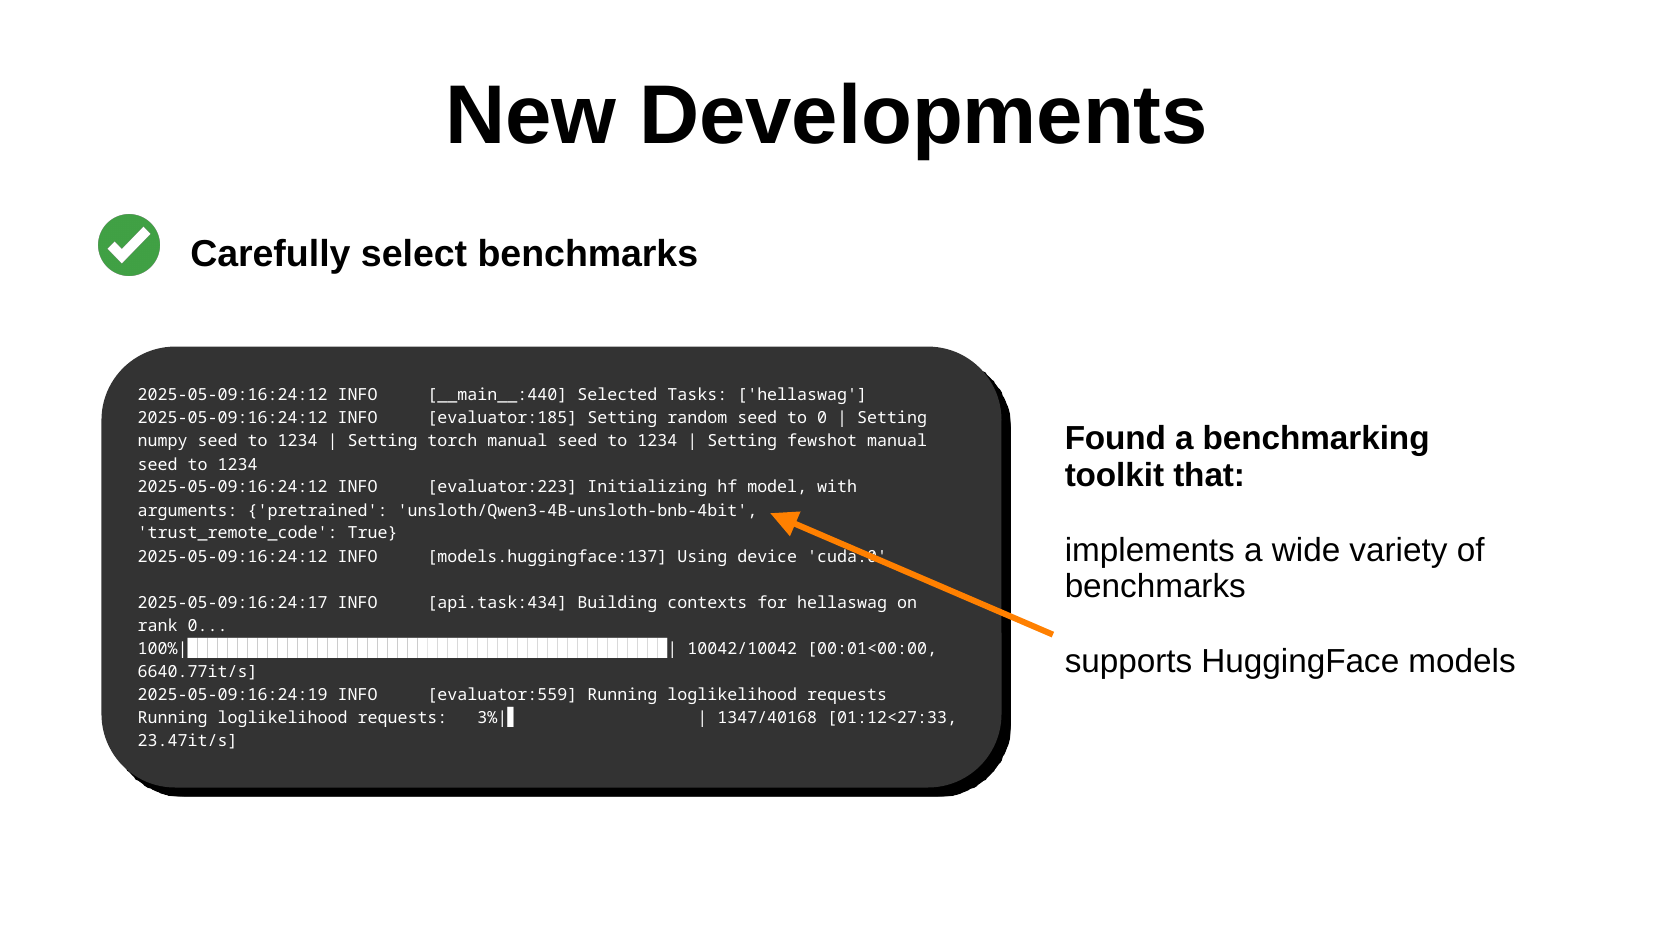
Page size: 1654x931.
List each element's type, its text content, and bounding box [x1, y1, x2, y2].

text_box Found a benchmarking toolkit that: implements a wide variety of benchmarks supports HuggingFace models [1050, 412, 1613, 760]
title New Developments [82, 37, 1571, 193]
picture [96, 212, 162, 278]
text_box Carefully select benchmarks [175, 225, 751, 278]
text_box 2025-05-09:16:24:12 INFO [__main__:440] Selected Tasks: ['hellaswag'] 2025-05-09:16:24:12 INFO [evaluator:185] Setting random seed to 0 | Setting numpy seed to 1234 | Setting torch manual seed to 1234 | Setting fewshot manual seed to 1234 2025-05-09:16:24:12 INFO [evaluator:223] Initializing hf model, with arguments: {'pretrained': 'unsloth/Qwen3-4B-unsloth-bnb-4bit', 'trust_remote_code': True} 2025-05-09:16:24:12 INFO [models.huggingface:137] Using device 'cuda:0' 2025-05-09:16:24:17 INFO [api.task:434] Building contexts for hellaswag on rank 0... 100%|████████████████████████████████████████████████| 10042/10042 [00:01<00:00, 6640.77it/s] 2025-05-09:16:24:19 INFO [evaluator:559] Running loglikelihood requests Running loglikelihood requests: 3%|▋ | 1347/40168 [01:12<27:33, 23.47it/s] [101, 346, 1002, 788]
